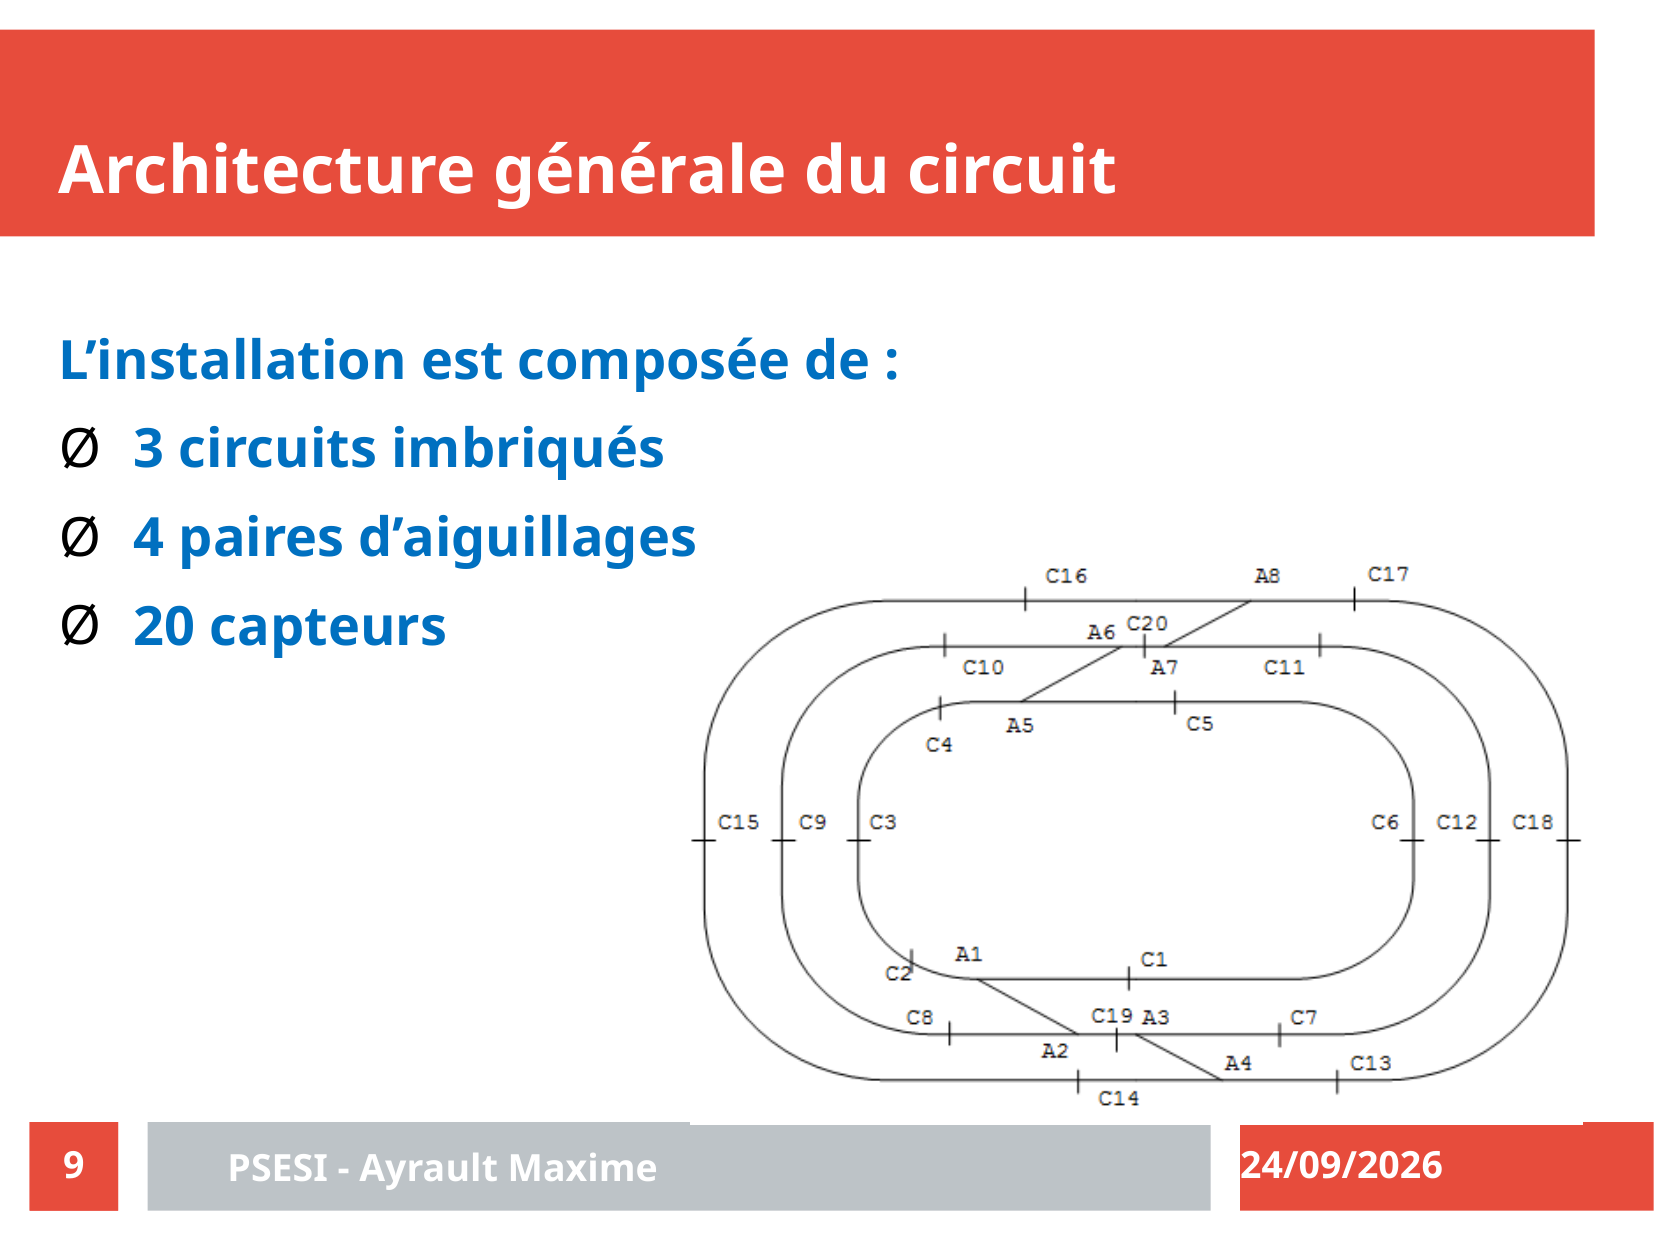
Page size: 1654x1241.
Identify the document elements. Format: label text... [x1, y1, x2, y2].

picture [690, 555, 1583, 1125]
text_box 07/03/2017 [1240, 1122, 1625, 1211]
list L’installation est composée de : 3 circuits imbriqués 4 paires d’aiguillages 20 capteurs [59, 324, 1565, 1093]
title Architecture générale du circuit [59, 59, 1595, 207]
text_box <number> [29, 1122, 119, 1211]
text_box PSESI - Ayrault Maxime [177, 1122, 709, 1211]
